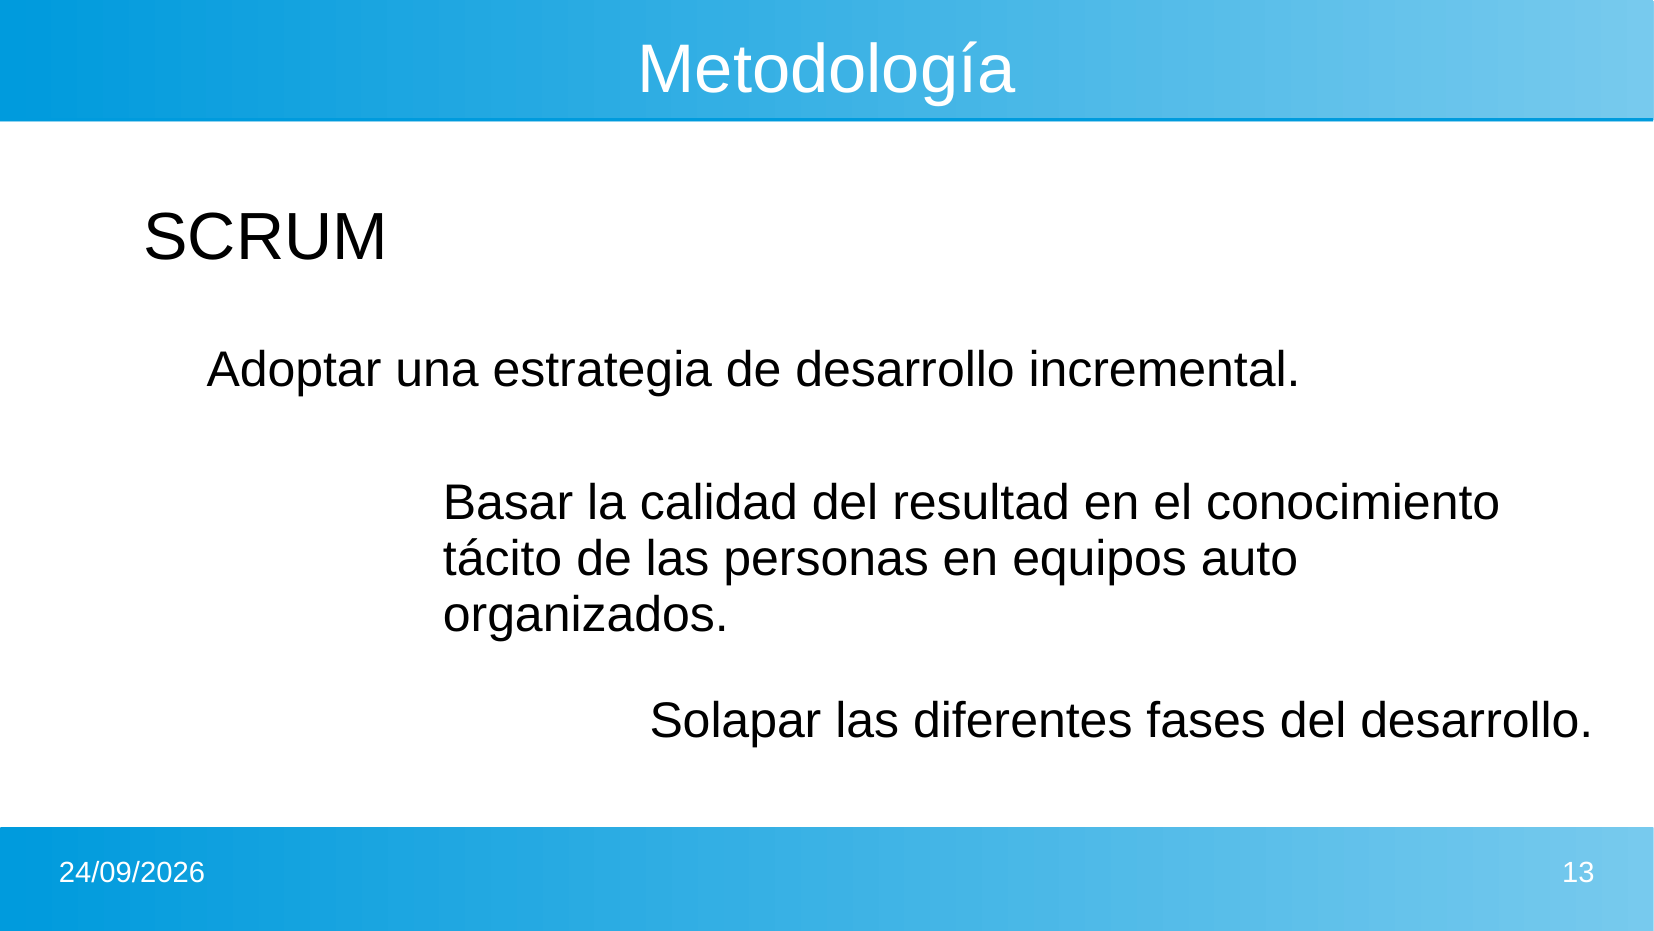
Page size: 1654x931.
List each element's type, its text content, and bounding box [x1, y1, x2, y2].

text_box Basar la calidad del resultad en el conocimiento tácito de las personas en equipos auto organizados. [442, 472, 1506, 645]
text_box Solapar las diferentes fases del desarrollo. [649, 679, 1625, 762]
title Metodología [59, 29, 1595, 108]
text_box Adoptar una estrategia de desarrollo incremental. [206, 324, 1329, 414]
subtitle SCRUM [118, 177, 414, 296]
